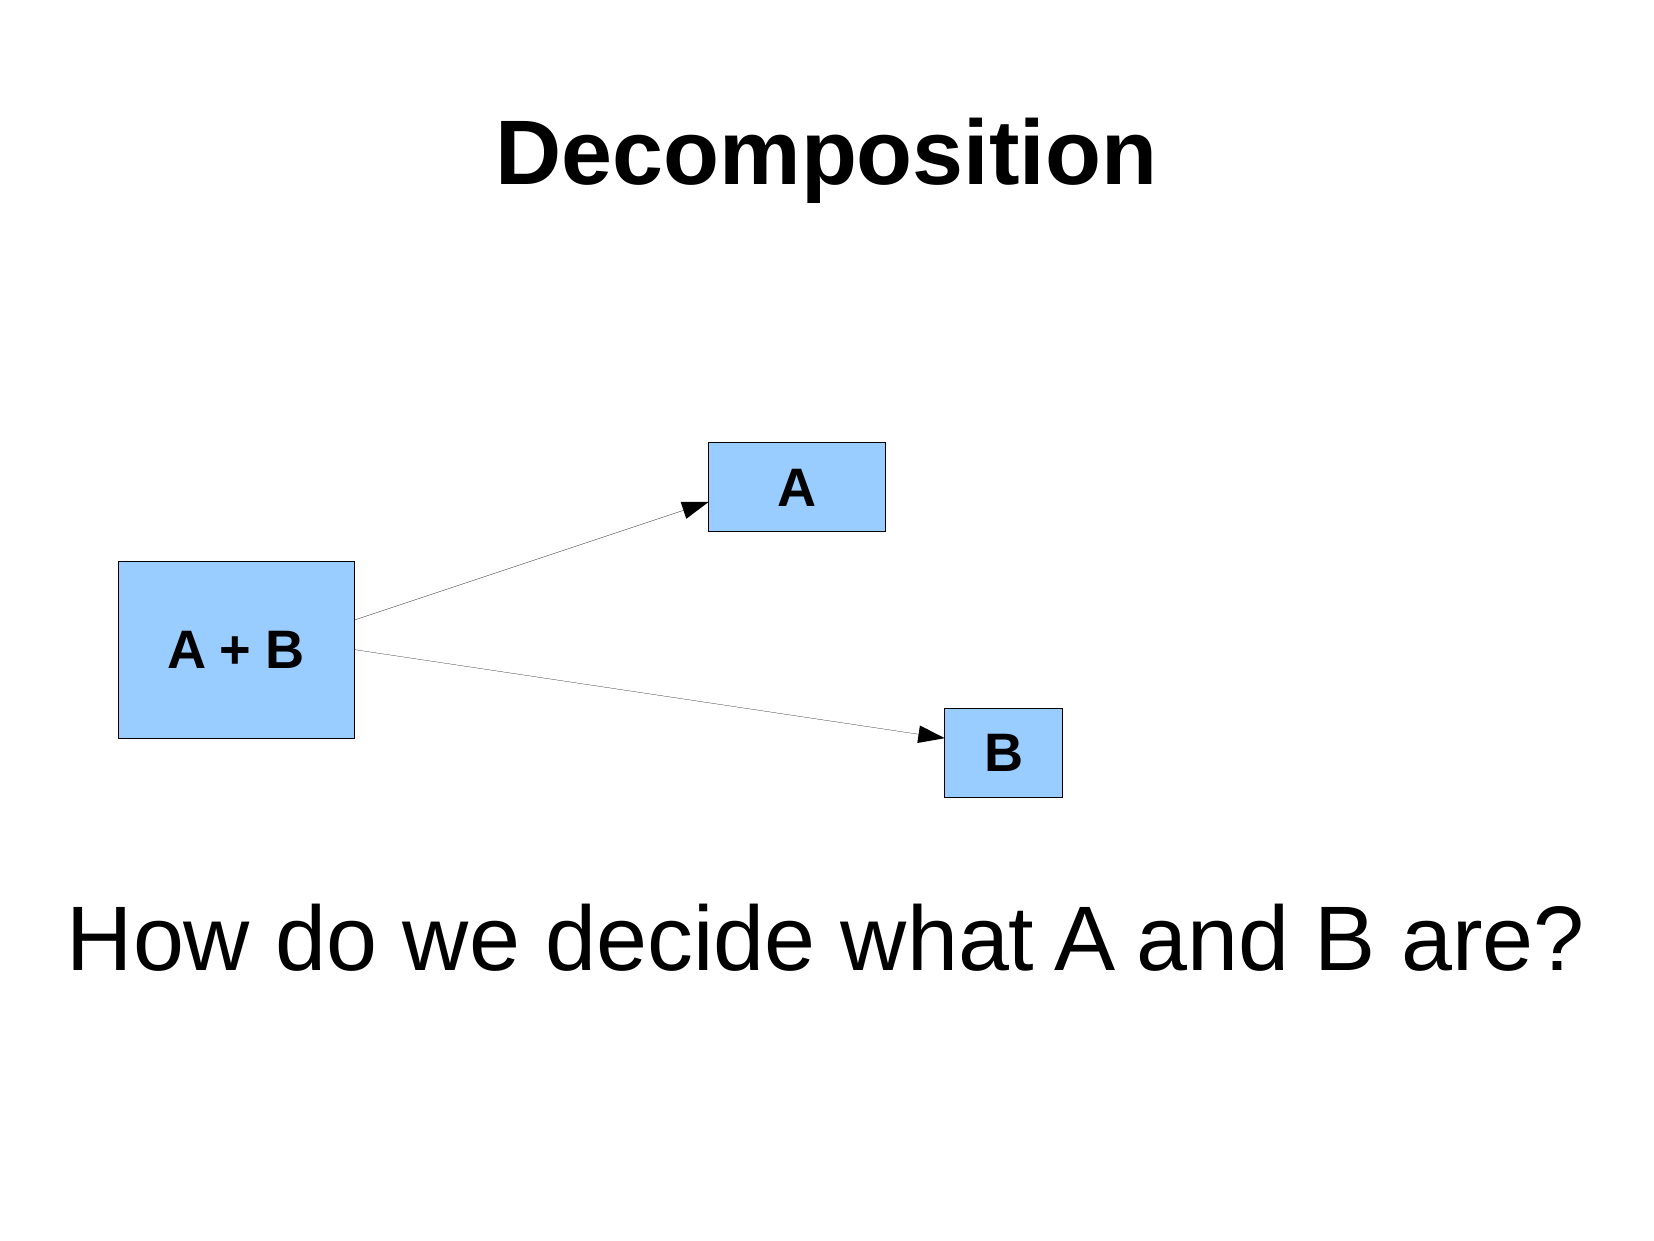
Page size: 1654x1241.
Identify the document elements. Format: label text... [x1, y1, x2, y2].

text_box B [944, 708, 1063, 784]
text_box A [708, 442, 886, 532]
text_box A + B [118, 561, 355, 739]
text_box How do we decide what A and B are? [59, 784, 1595, 1093]
title Decomposition [82, 49, 1571, 257]
